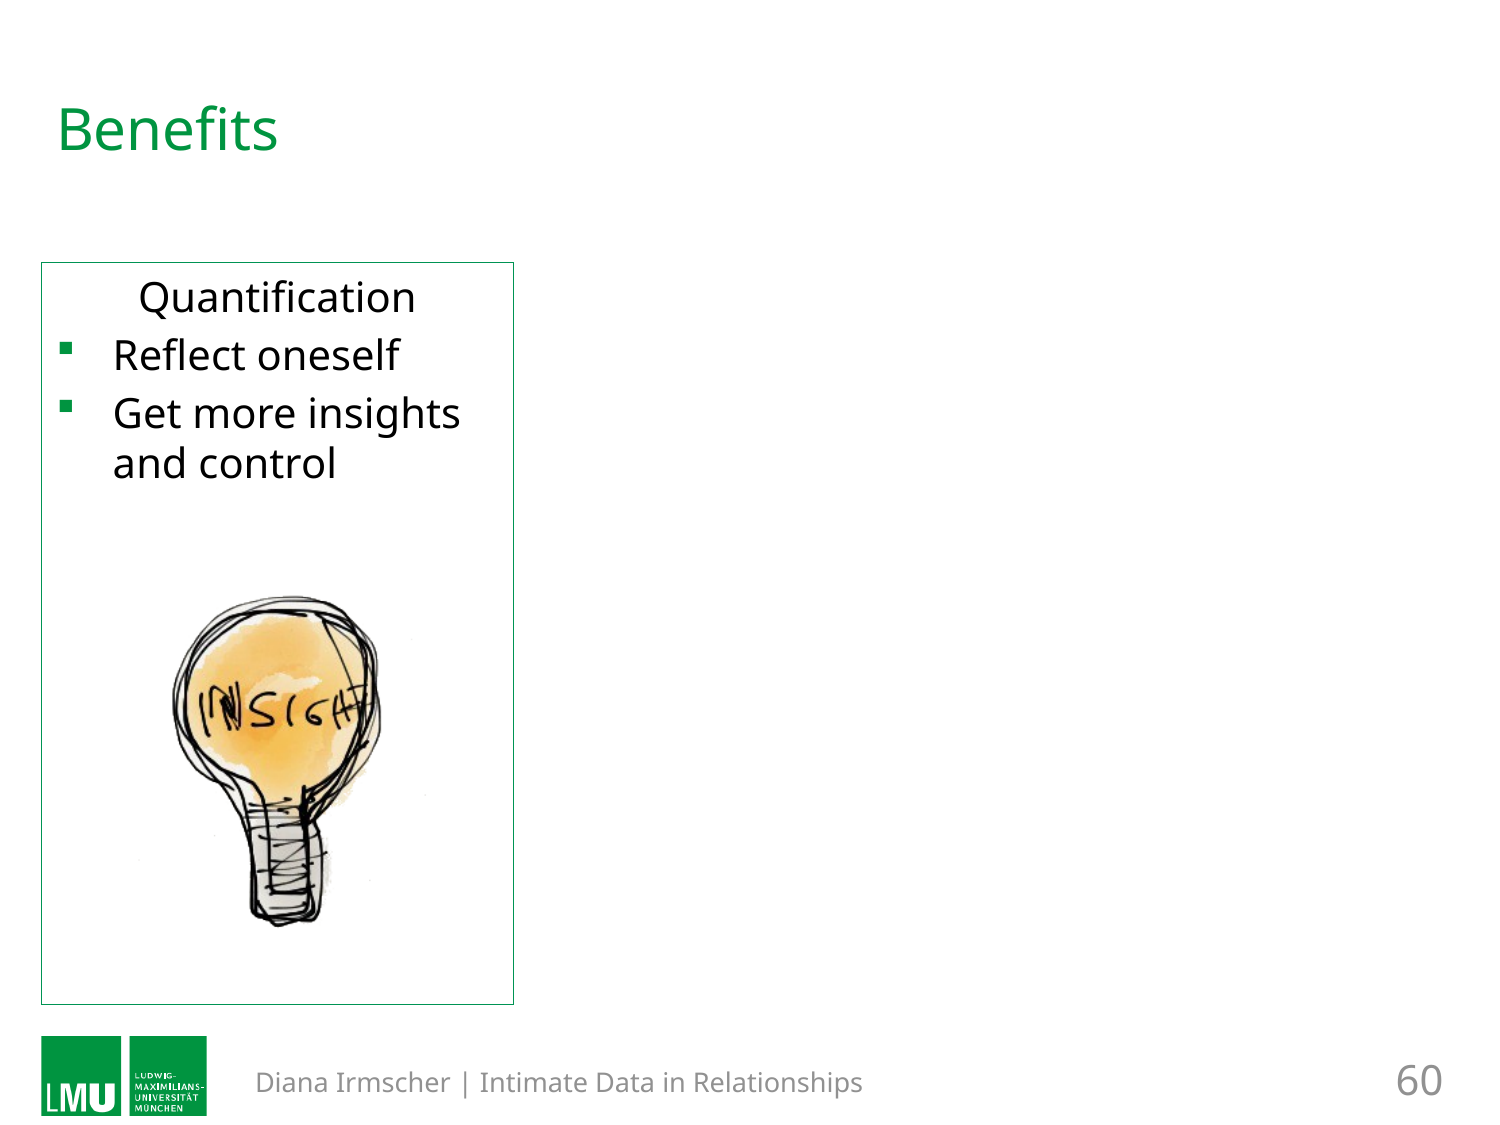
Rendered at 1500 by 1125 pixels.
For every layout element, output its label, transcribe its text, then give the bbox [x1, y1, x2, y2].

list Quantification Reflect oneself Get more insights and control [41, 262, 514, 1005]
picture [94, 578, 449, 934]
footer Diana Irmscher | Intimate Data in Relationships [240, 1046, 963, 1117]
title Benefits [41, 37, 1459, 217]
slide_number <number> [1014, 1046, 1459, 1117]
